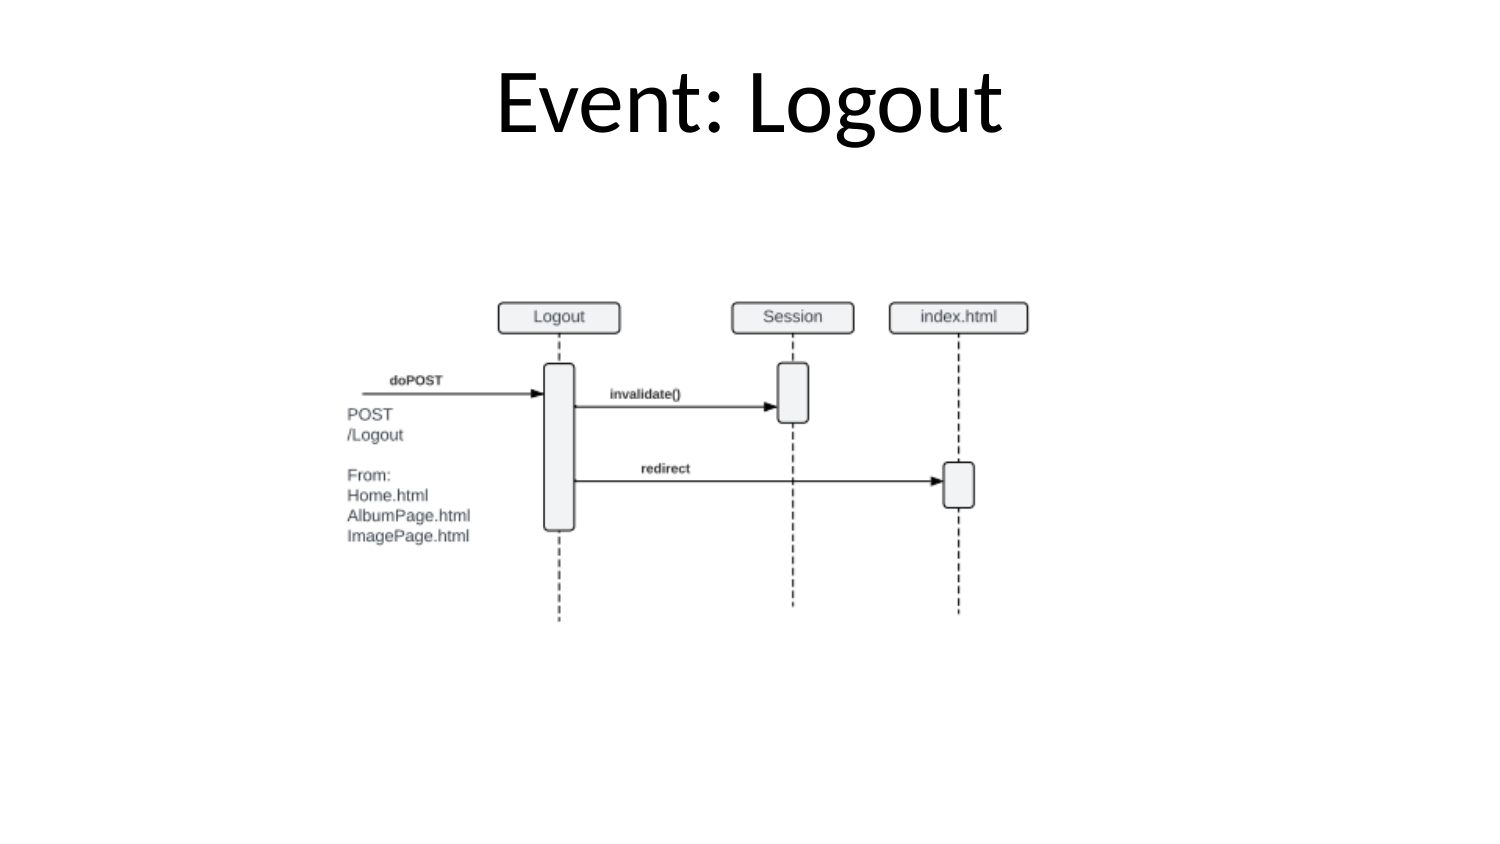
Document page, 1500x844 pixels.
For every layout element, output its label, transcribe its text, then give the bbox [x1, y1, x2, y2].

picture [262, 261, 1188, 683]
title Event: Logout [75, 33, 1426, 158]
